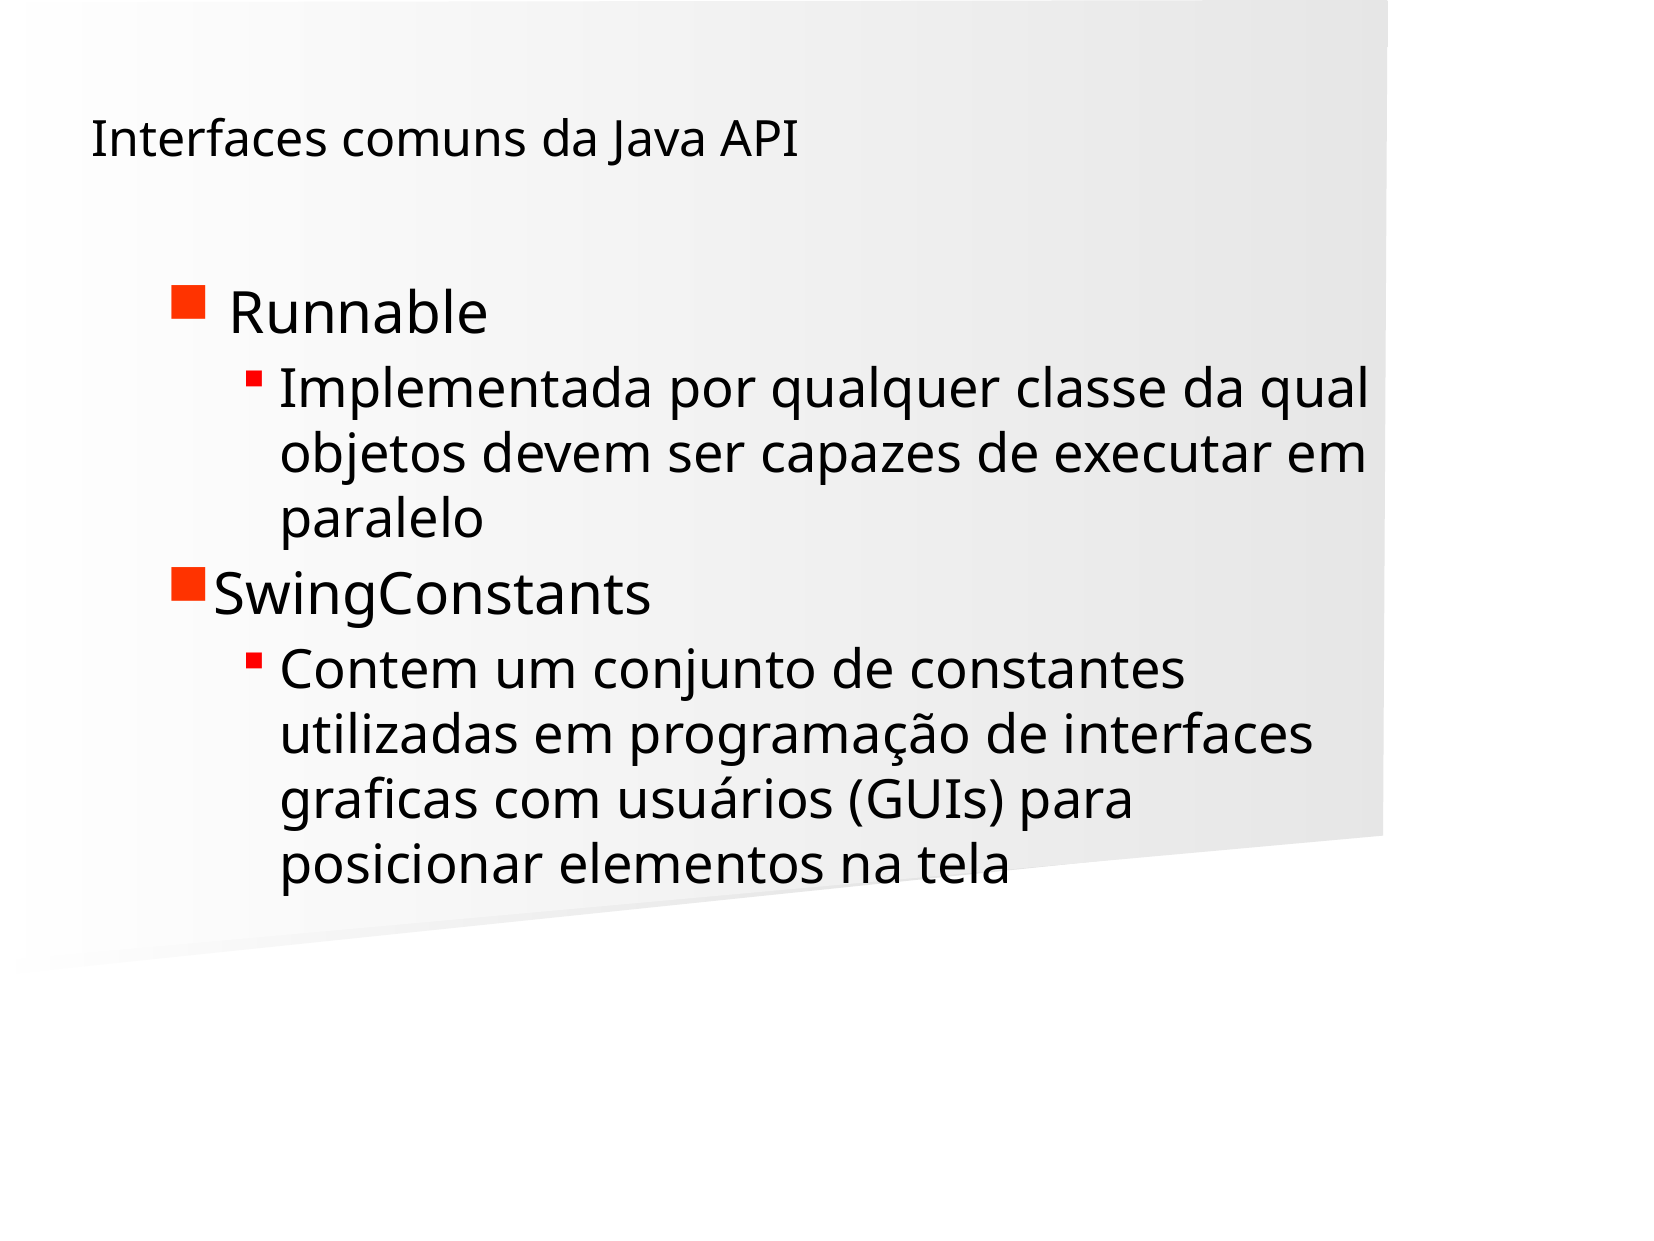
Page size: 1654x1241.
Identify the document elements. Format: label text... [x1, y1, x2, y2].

list Runnable Implementada por qualquer classe da qual objetos devem ser capazes de executar em paralelo SwingConstants Contem um conjunto de constantes utilizadas em programação de interfaces graficas com usuários (GUIs) para posicionar elementos na tela [76, 267, 1427, 1005]
title Interfaces comuns da Java API [76, 42, 1427, 231]
